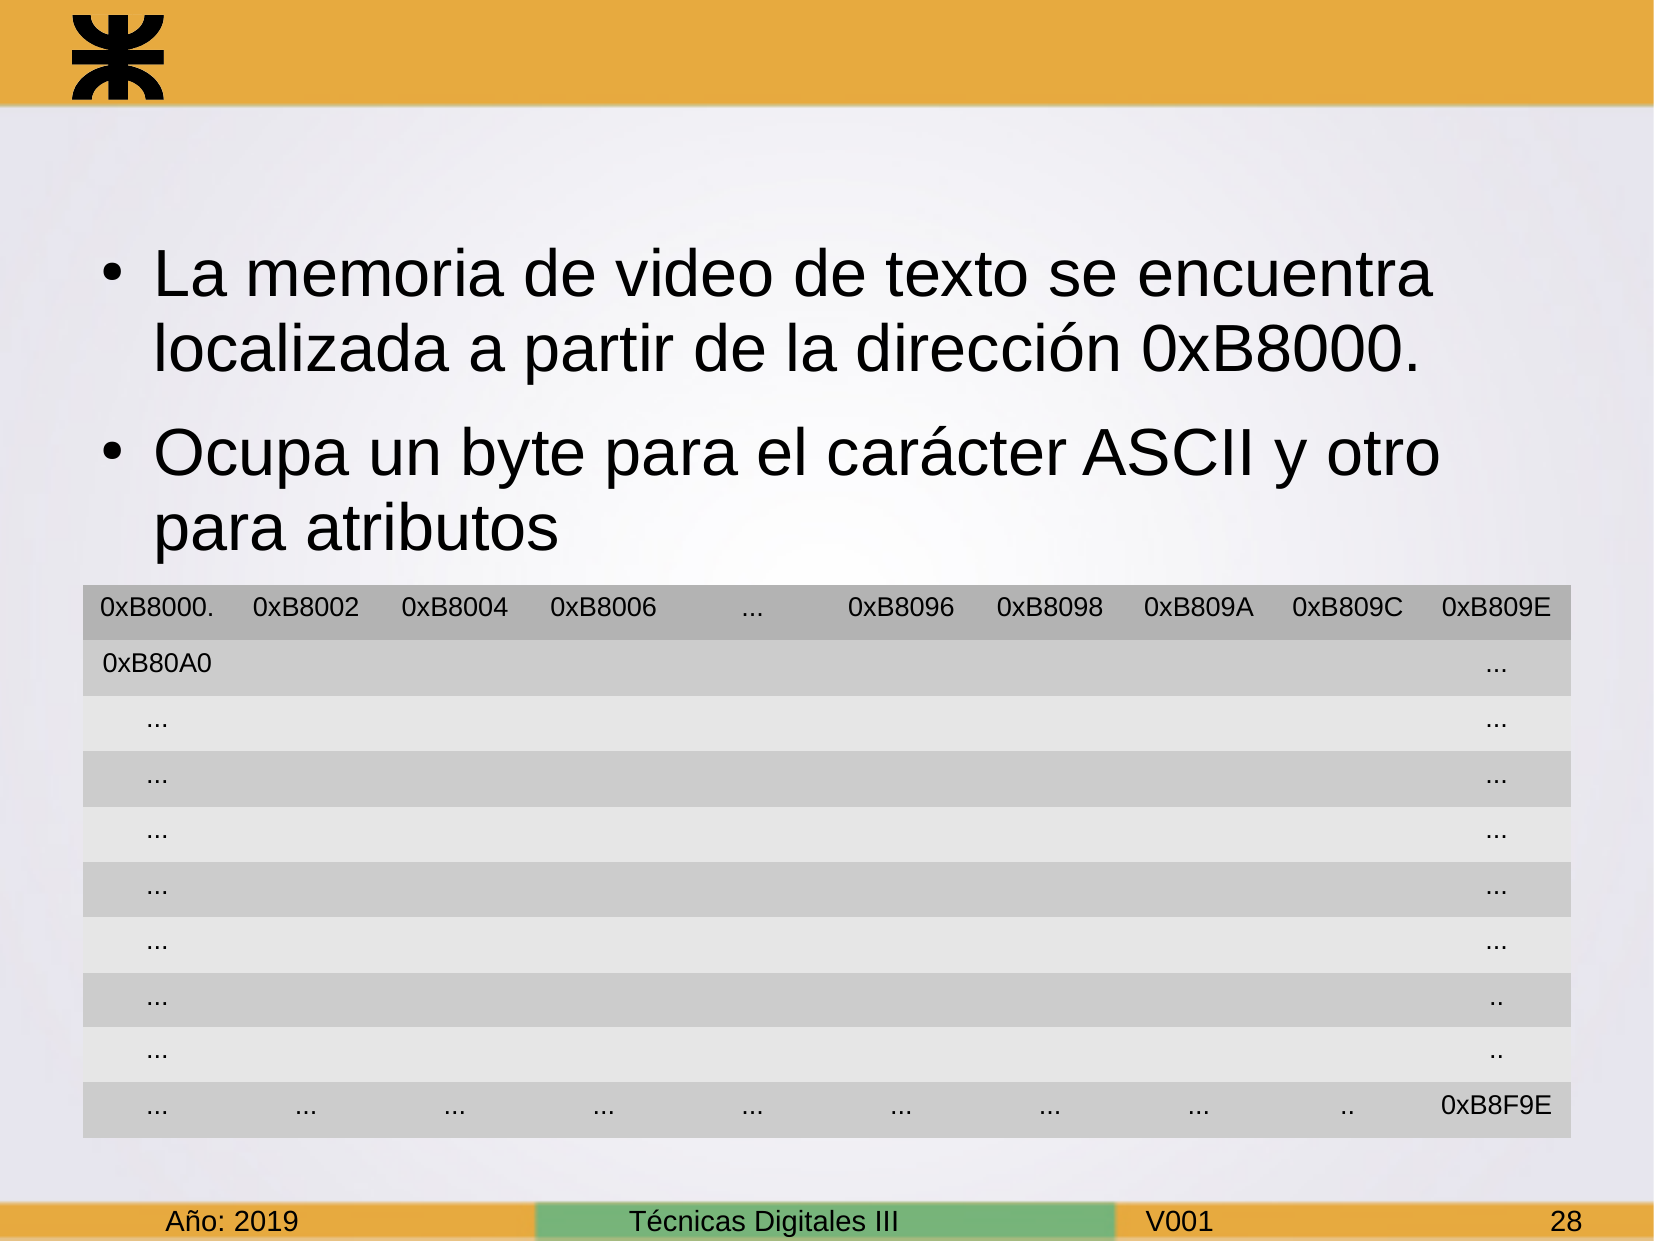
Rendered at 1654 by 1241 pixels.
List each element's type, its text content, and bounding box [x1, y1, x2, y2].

table_cell ... [1422, 640, 1571, 696]
table_cell .. [1422, 973, 1571, 1027]
table_cell [976, 1027, 1125, 1082]
table_cell [1273, 751, 1422, 807]
table_cell ... [1422, 807, 1571, 862]
table_cell [529, 973, 678, 1027]
table_cell [976, 917, 1125, 973]
table_cell .. [1273, 1082, 1422, 1138]
table_cell [1273, 640, 1422, 696]
table_cell [1273, 973, 1422, 1027]
table_cell [232, 917, 380, 973]
table_cell ... [83, 973, 232, 1027]
table_cell [232, 973, 380, 1027]
table_header ... [678, 585, 827, 640]
table_header 0xB8000. [83, 585, 232, 640]
table_cell ... [1125, 1082, 1273, 1138]
table_cell [380, 751, 529, 807]
table_cell [678, 640, 827, 696]
table_cell ... [83, 1082, 232, 1138]
table_cell [1125, 807, 1273, 862]
table_cell [529, 807, 678, 862]
table_cell [380, 973, 529, 1027]
table_cell [976, 862, 1125, 917]
table_cell ... [678, 1082, 827, 1138]
table_cell [1125, 1027, 1273, 1082]
table_cell ... [83, 751, 232, 807]
table_cell [678, 696, 827, 751]
table_cell [678, 862, 827, 917]
table_cell [678, 1027, 827, 1082]
list La memoria de video de texto se encuentra localizada a partir de la dirección 0xB8000. Ocupa un byte para el carácter ASCII y otro para atributos [82, 236, 1571, 956]
table_cell [827, 696, 976, 751]
table_cell [529, 640, 678, 696]
table_cell ... [83, 807, 232, 862]
table_cell ... [83, 862, 232, 917]
table_cell [232, 640, 380, 696]
table_cell ... [83, 917, 232, 973]
table_cell [827, 751, 976, 807]
table_cell [380, 807, 529, 862]
table_cell ... [83, 1027, 232, 1082]
table_cell [678, 751, 827, 807]
table_cell [976, 751, 1125, 807]
table_cell [1273, 862, 1422, 917]
table_cell [1273, 696, 1422, 751]
table_cell [827, 862, 976, 917]
table_cell [380, 696, 529, 751]
table_cell [1273, 1027, 1422, 1082]
table_cell [827, 973, 976, 1027]
table_cell 0xB8F9E [1422, 1082, 1571, 1138]
table_cell [380, 1027, 529, 1082]
table_cell ... [380, 1082, 529, 1138]
table_cell [678, 973, 827, 1027]
table_cell ... [976, 1082, 1125, 1138]
table_header 0xB8096 [827, 585, 976, 640]
table_header 0xB8006 [529, 585, 678, 640]
table_cell ... [1422, 917, 1571, 973]
table_header 0xB809C [1273, 585, 1422, 640]
table_cell ... [232, 1082, 380, 1138]
table_cell [232, 807, 380, 862]
table_cell [529, 696, 678, 751]
table_cell ... [529, 1082, 678, 1138]
table_cell ... [827, 1082, 976, 1138]
table_cell [529, 1027, 678, 1082]
table_header 0xB8002 [232, 585, 380, 640]
table_cell [1273, 807, 1422, 862]
table_cell [529, 751, 678, 807]
table_cell [827, 1027, 976, 1082]
table_cell [678, 807, 827, 862]
table_cell [232, 696, 380, 751]
table_cell [1125, 751, 1273, 807]
table_cell [1125, 973, 1273, 1027]
table_header 0xB809E [1422, 585, 1571, 640]
table_cell [1125, 696, 1273, 751]
table_cell [976, 807, 1125, 862]
table_header 0xB8004 [380, 585, 529, 640]
table_cell ... [83, 696, 232, 751]
table_cell [678, 917, 827, 973]
table_cell [380, 917, 529, 973]
table_cell [1125, 640, 1273, 696]
table_cell [976, 640, 1125, 696]
table_cell ... [1422, 696, 1571, 751]
table_cell ... [1422, 862, 1571, 917]
table_cell [380, 640, 529, 696]
table_cell [1273, 917, 1422, 973]
table_header 0xB809A [1125, 585, 1273, 640]
table_cell [232, 751, 380, 807]
table_cell [1125, 862, 1273, 917]
table_cell [976, 973, 1125, 1027]
table_cell [827, 917, 976, 973]
table_cell [529, 862, 678, 917]
picture [0, 0, 1654, 1241]
table_cell 0xB80A0 [83, 640, 232, 696]
table_cell [380, 862, 529, 917]
table_cell [529, 917, 678, 973]
table_header 0xB8098 [976, 585, 1125, 640]
table_cell [232, 1027, 380, 1082]
table_cell [1125, 917, 1273, 973]
table_cell [232, 862, 380, 917]
table_cell ... [1422, 751, 1571, 807]
table_cell .. [1422, 1027, 1571, 1082]
table_cell [827, 807, 976, 862]
table_cell [827, 640, 976, 696]
table_cell [976, 696, 1125, 751]
